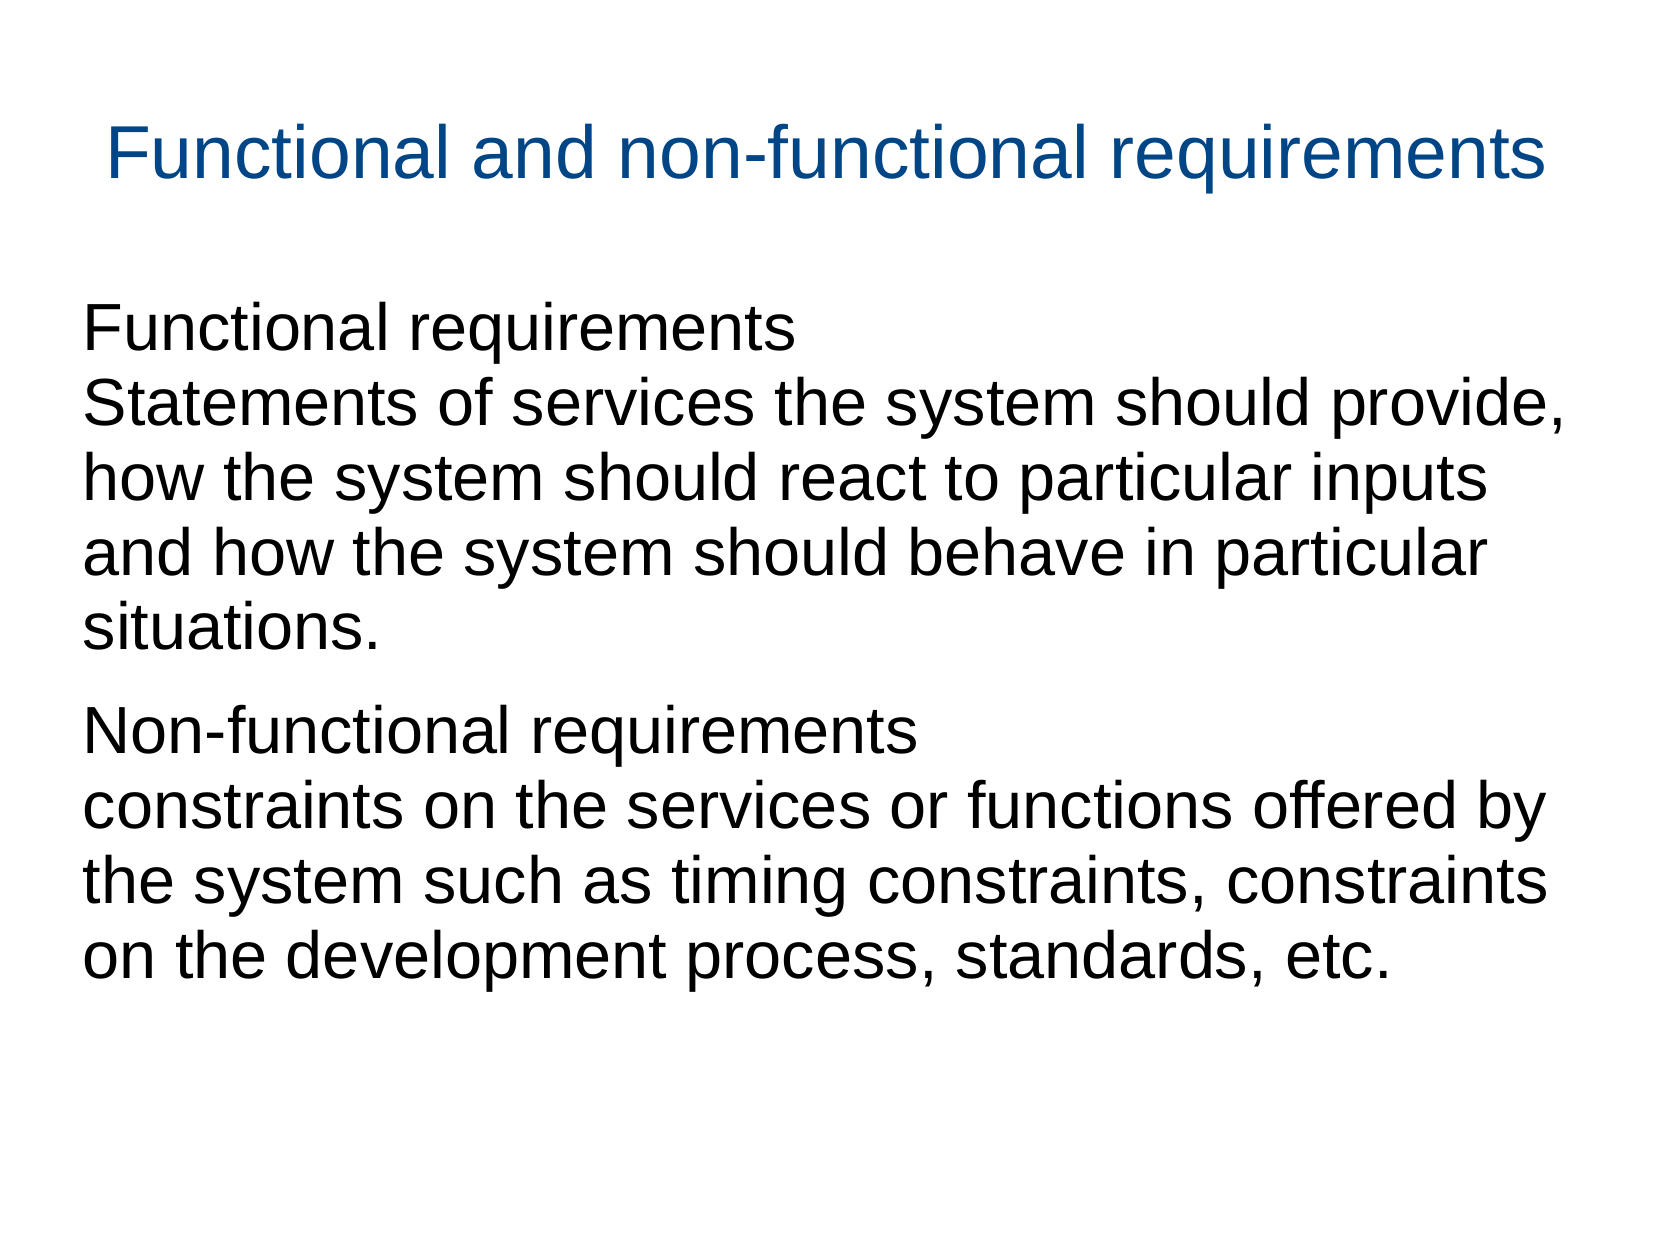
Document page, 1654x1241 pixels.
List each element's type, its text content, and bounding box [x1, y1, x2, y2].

title Functional and non-functional requirements [82, 49, 1571, 257]
list Functional requirements Statements of services the system should provide, how the system should react to particular inputs and how the system should behave in particular situations. Non-functional requirements constraints on the services or functions offered by the system such as timing constraints, constraints on the development process, standards, etc. [82, 290, 1571, 1010]
